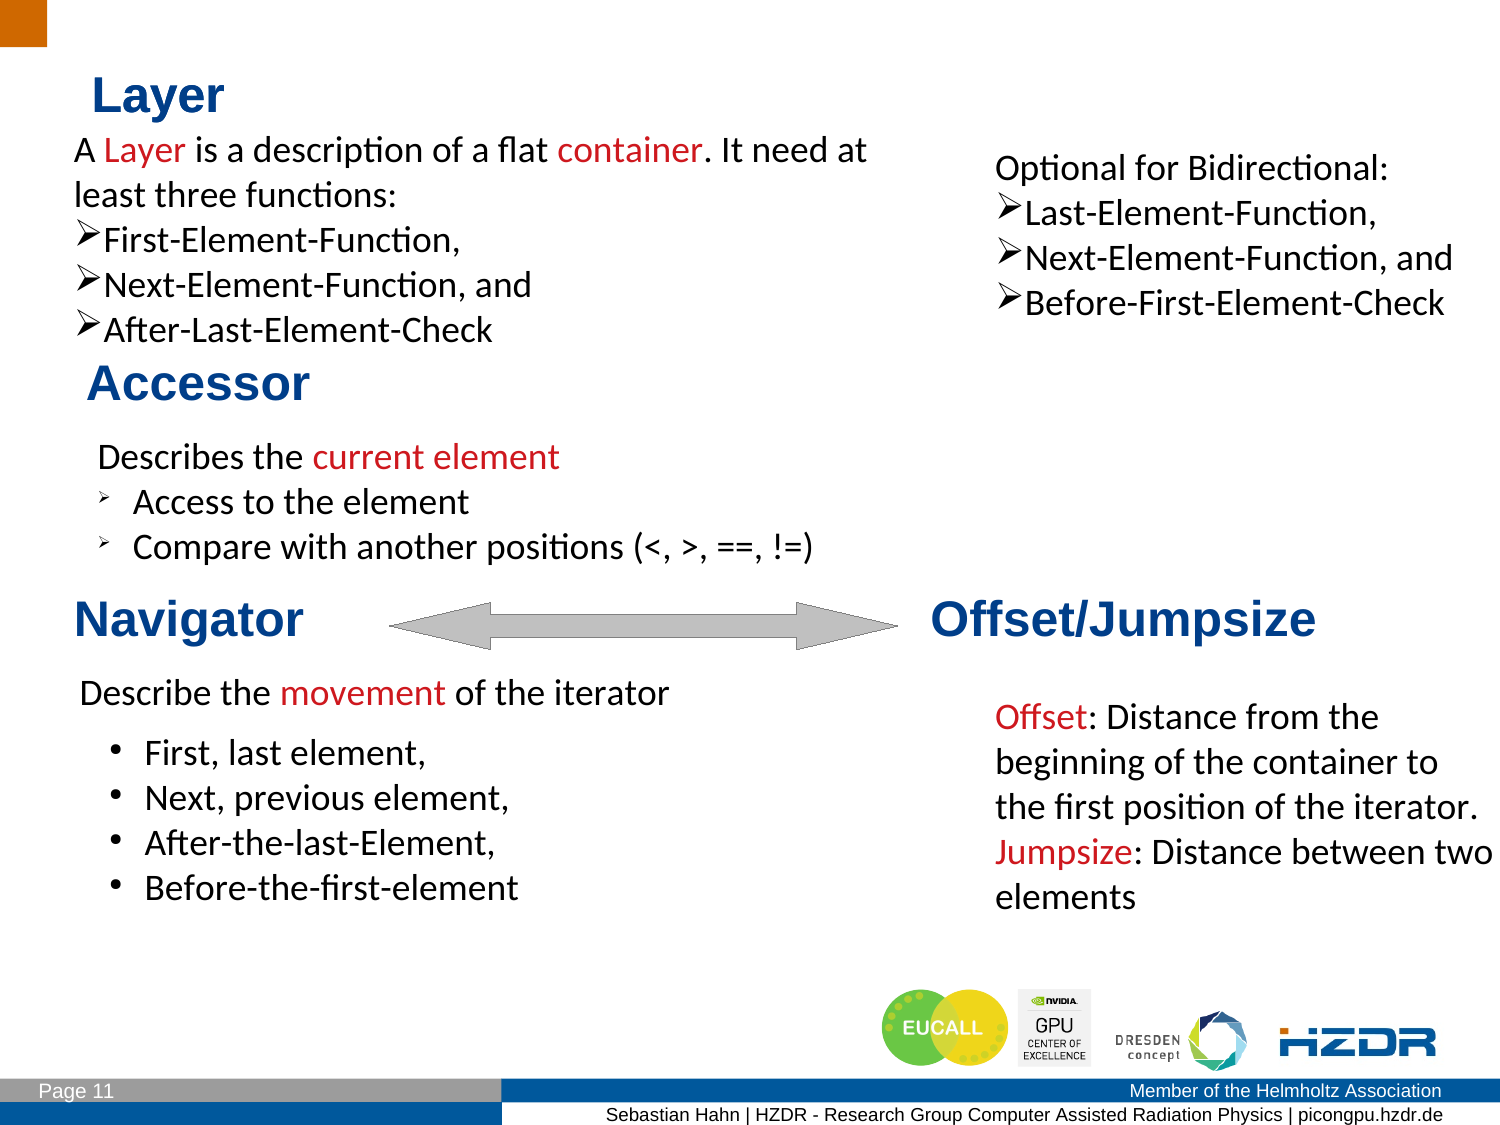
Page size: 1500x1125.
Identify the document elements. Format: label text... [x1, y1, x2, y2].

text_box Optional for Bidirectional: Last-Element-Function, Next-Element-Function, and Before-First-Element-Check [980, 135, 1470, 331]
list Accessor [70, 342, 1418, 497]
text_box Describes the current element Access to the element Compare with another positions (<, >, ==, !=) [82, 424, 830, 575]
picture [874, 980, 1099, 1075]
picture [1116, 1011, 1247, 1071]
list Offset/Jumpsize [915, 578, 1500, 733]
list Layer [76, 54, 1424, 209]
text_box Describe the movement of the iterator [64, 660, 686, 721]
list Navigator [59, 578, 915, 733]
picture [1257, 1011, 1453, 1073]
text_box First, last element, Next, previous element, After-the-last-Element, Before-the-first-element [94, 720, 535, 916]
text_box Offset: Distance from the beginning of the container to the first position of the iterator. Jumpsize: Distance between two elements [980, 685, 1500, 925]
text_box A Layer is a description of a flat container. It need at least three functions: First-Element-Function, Next-Element-Function, and After-Last-Element-Check [59, 118, 960, 358]
text_box [389, 602, 898, 650]
